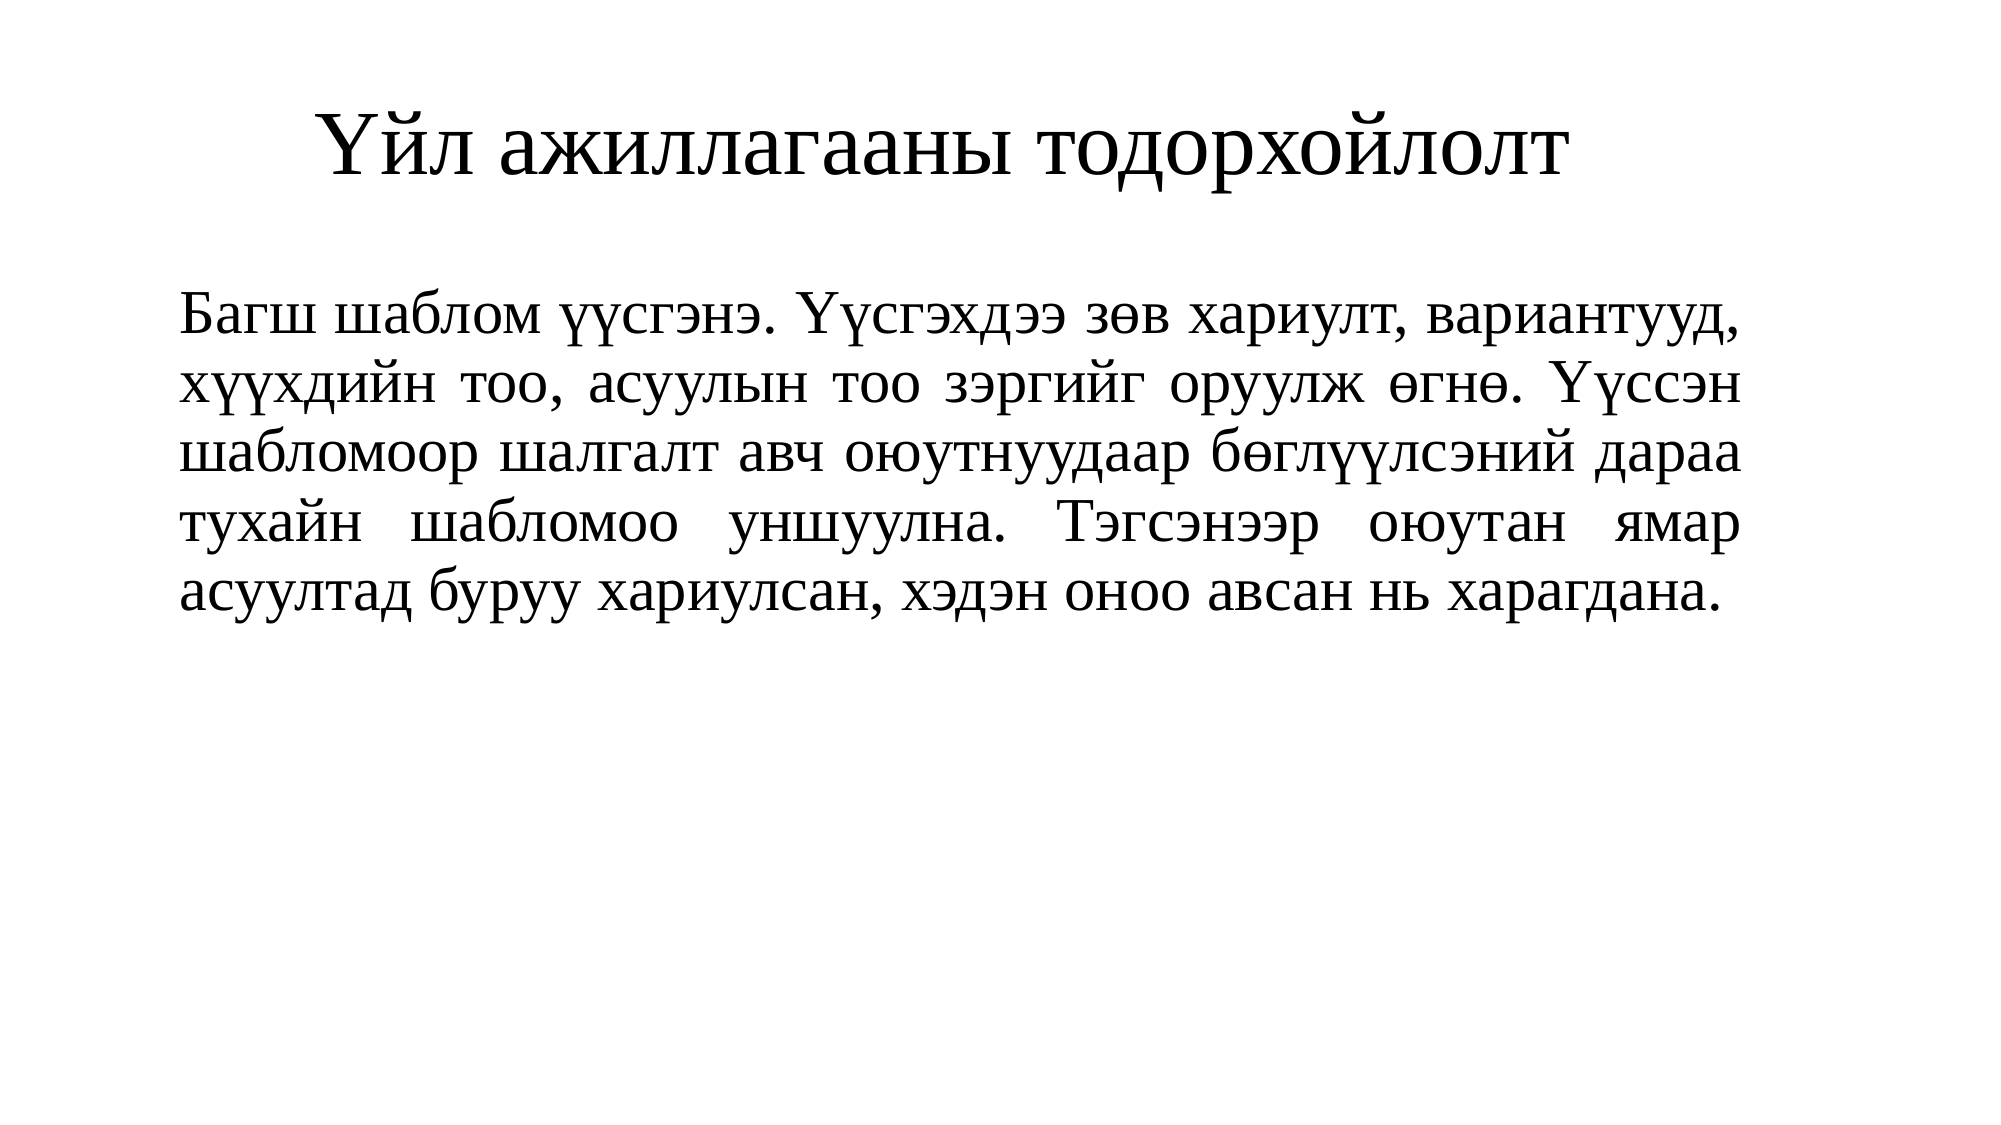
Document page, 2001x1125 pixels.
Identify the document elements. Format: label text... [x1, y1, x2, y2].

text_box Үйл ажиллагааны тодорхойлолт [300, 85, 1621, 270]
text_box Багш шаблом үүсгэнэ. Үүсгэхдээ зөв хариулт, вариантууд, хүүхдийн тоо, асуулын тоо зэргийг оруулж өгнө. Үүссэн шабломоор шалгалт авч оюутнуудаар бөглүүлсэний дараа тухайн шабломоо уншуулна. Тэгсэнээр оюутан ямар асуултад буруу хариулсан, хэдэн оноо авсан нь харагдана. [165, 270, 1759, 632]
